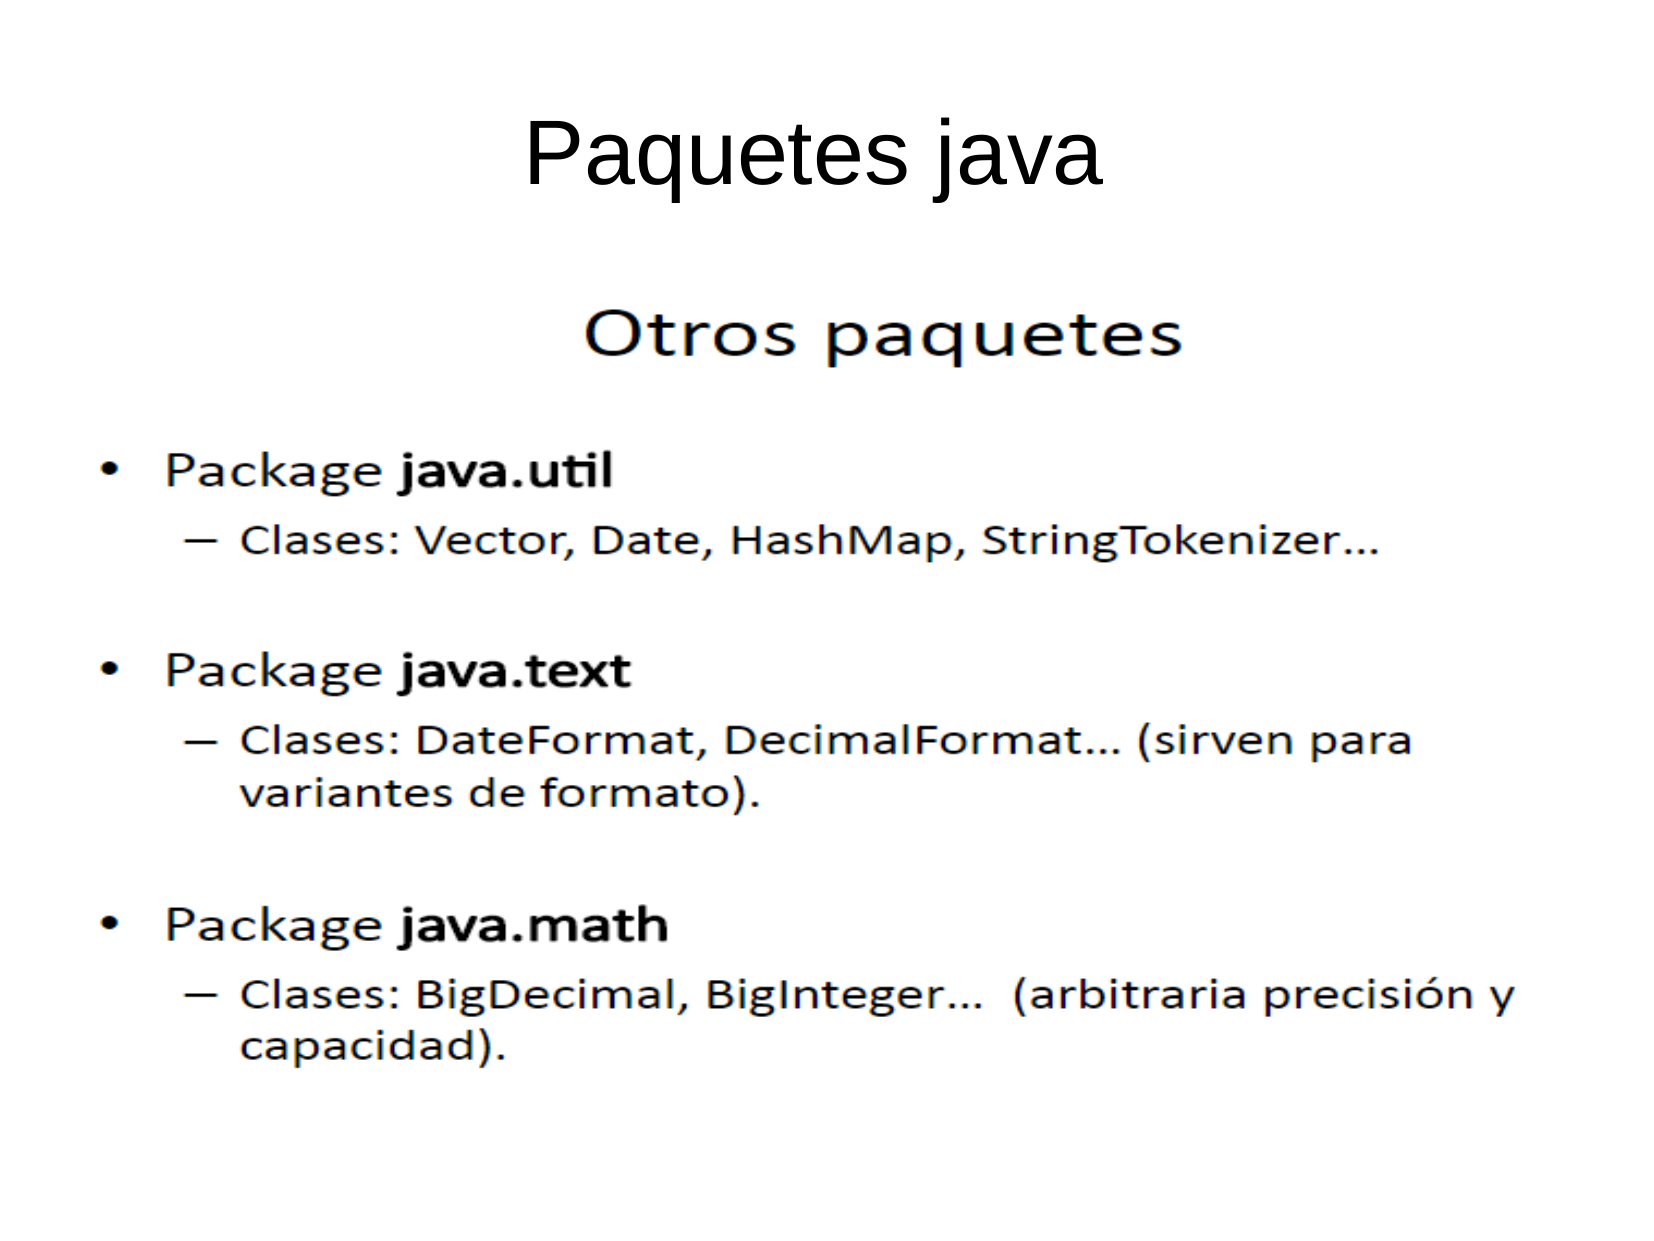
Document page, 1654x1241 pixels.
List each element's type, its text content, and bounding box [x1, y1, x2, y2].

title Paquetes java [82, 49, 1571, 257]
picture [88, 295, 1565, 1093]
